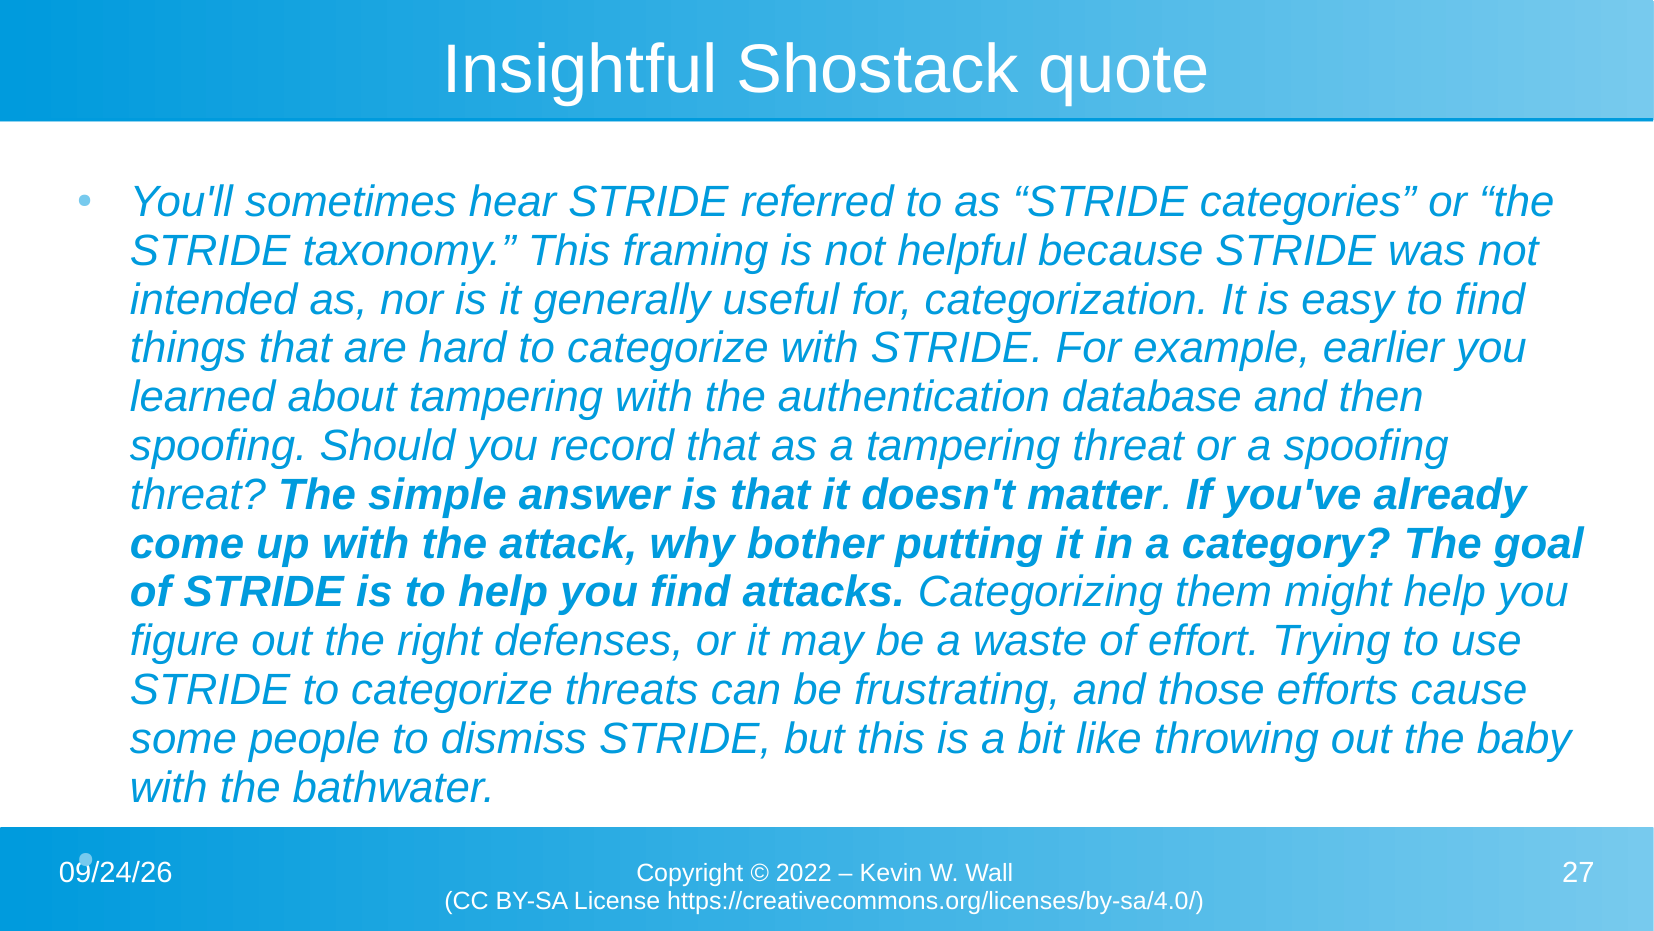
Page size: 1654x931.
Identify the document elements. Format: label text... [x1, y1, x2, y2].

list You'll sometimes hear STRIDE referred to as “STRIDE categories” or “the STRIDE taxonomy.” This framing is not helpful because STRIDE was not intended as, nor is it generally useful for, categorization. It is easy to find things that are hard to categorize with STRIDE. For example, earlier you learned about tampering with the authentication database and then spoofing. Should you record that as a tampering threat or a spoofing threat? The simple answer is that it doesn't matter. If you've already come up with the attack, why bother putting it in a category? The goal of STRIDE is to help you find attacks. Categorizing them might help you figure out the right defenses, or it may be a waste of effort. Trying to use STRIDE to categorize threats can be frustrating, and those efforts cause some people to dismiss STRIDE, but this is a bit like throwing out the baby with the bathwater. [59, 177, 1595, 768]
title Insightful Shostack quote [59, 29, 1595, 108]
